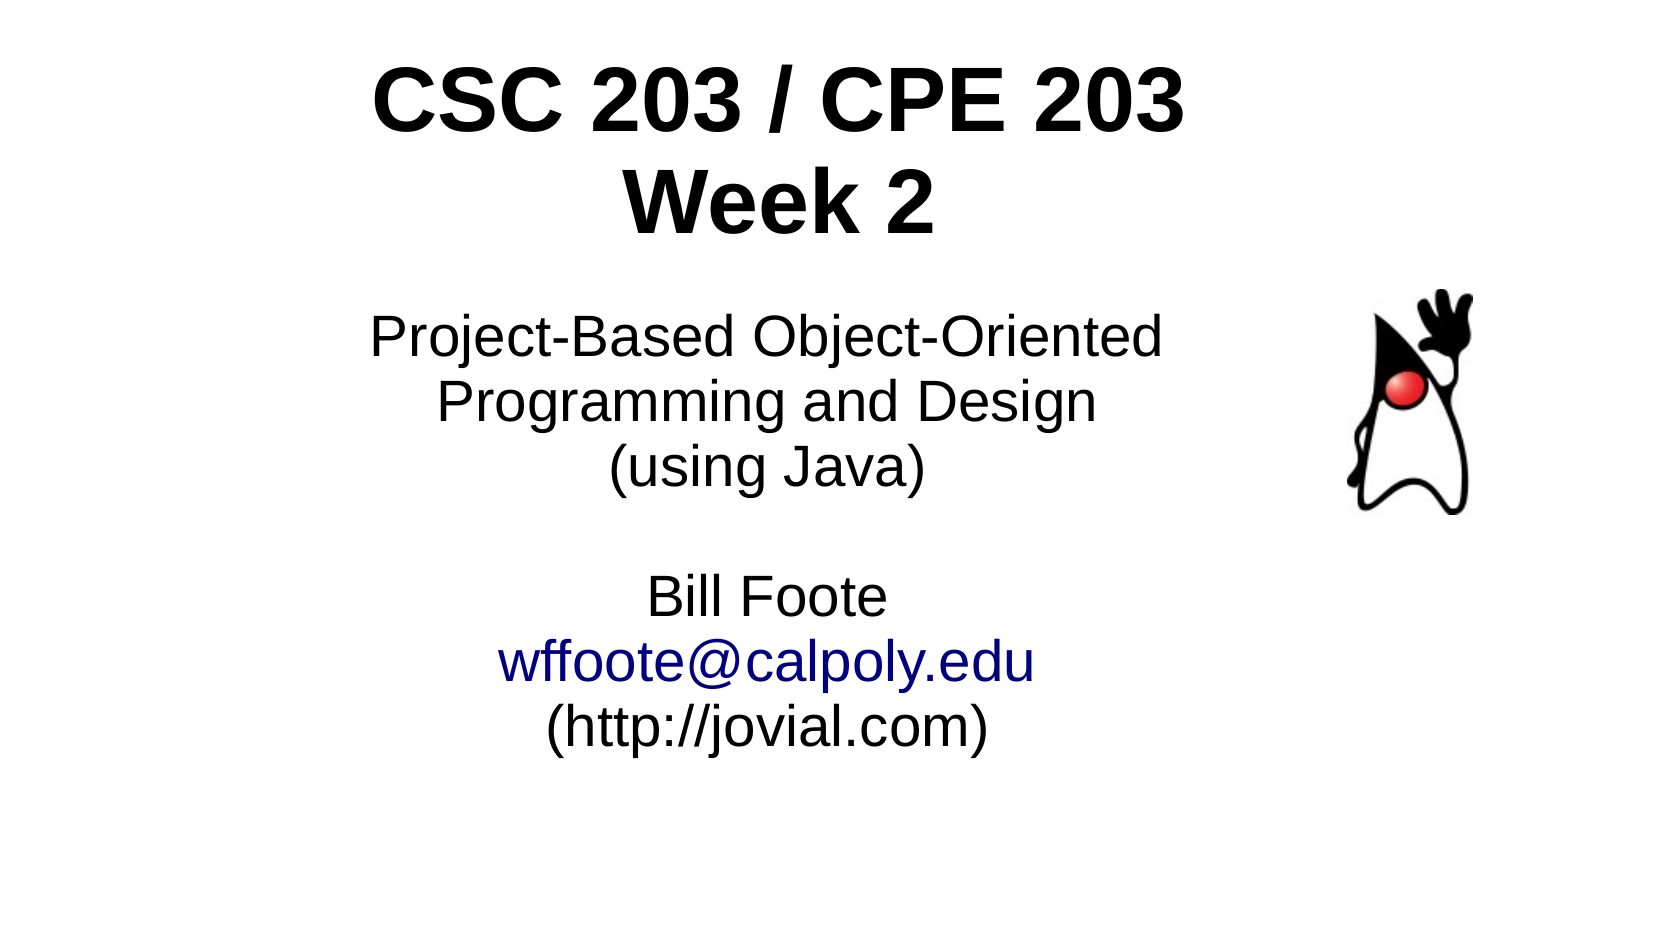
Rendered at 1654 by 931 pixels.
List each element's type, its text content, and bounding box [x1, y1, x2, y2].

picture [1347, 289, 1473, 515]
subtitle Project-Based Object-Oriented Programming and Design (using Java) Bill Foote wffoote@calpoly.edu (http://jovial.com) [23, 172, 1512, 892]
title CSC 203 / CPE 203 Week 2 [35, 2, 1524, 301]
